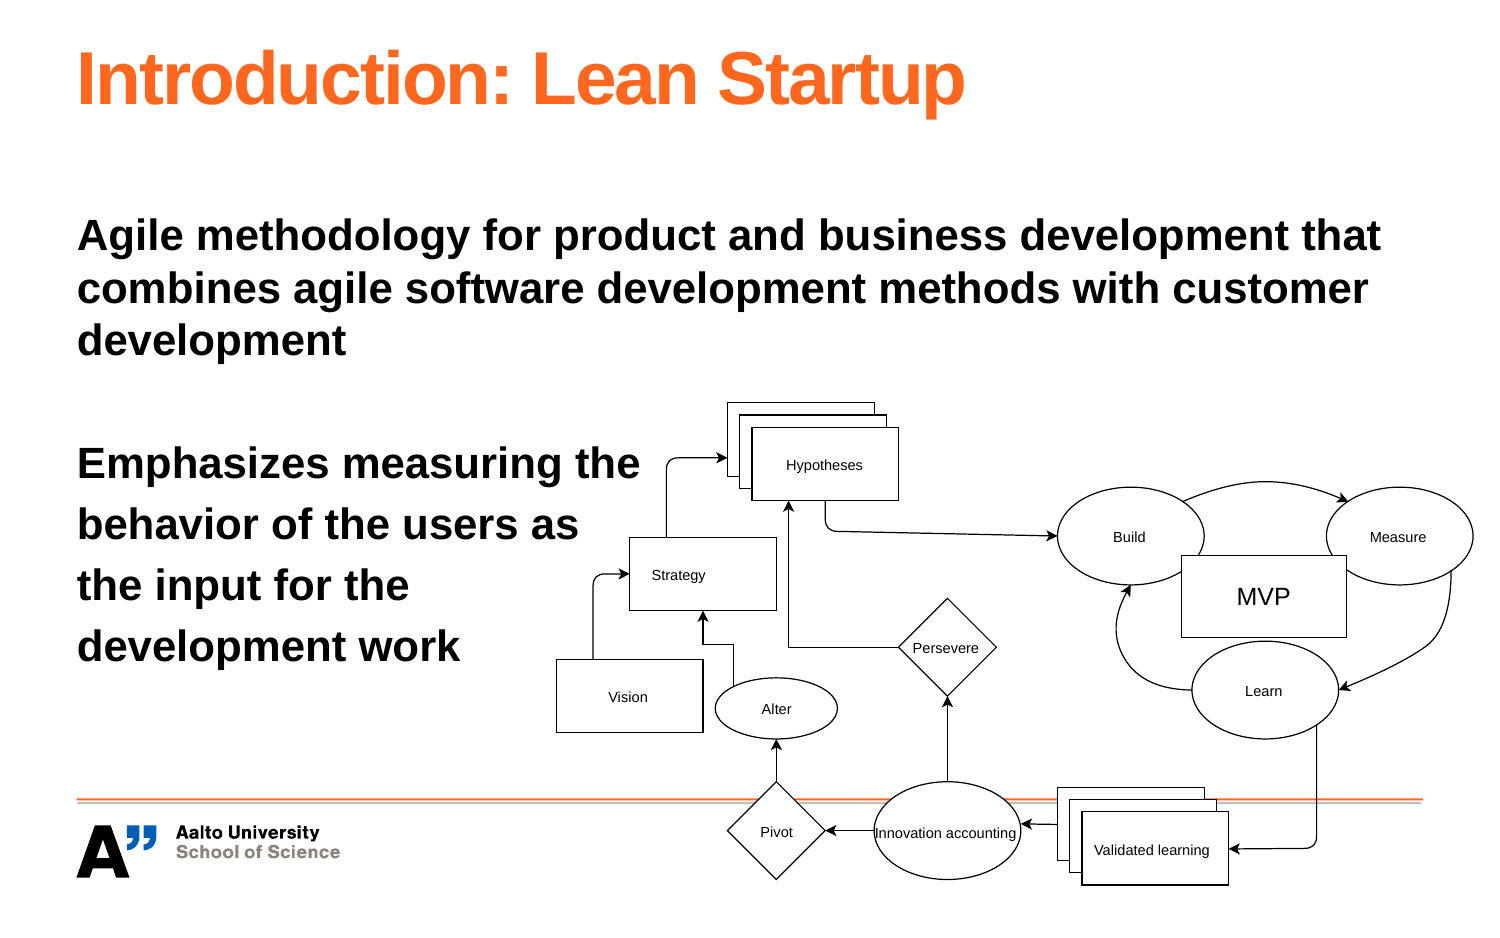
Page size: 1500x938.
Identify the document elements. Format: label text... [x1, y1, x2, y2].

title Introduction: Lean Startup [76, 43, 1424, 206]
list Agile methodology for product and business development that combines agile software development methods with customer development Emphasizes measuring the behavior of the users as the input for the development work [76, 206, 1441, 755]
picture [555, 401, 1475, 887]
text_box MVP [1181, 555, 1347, 638]
